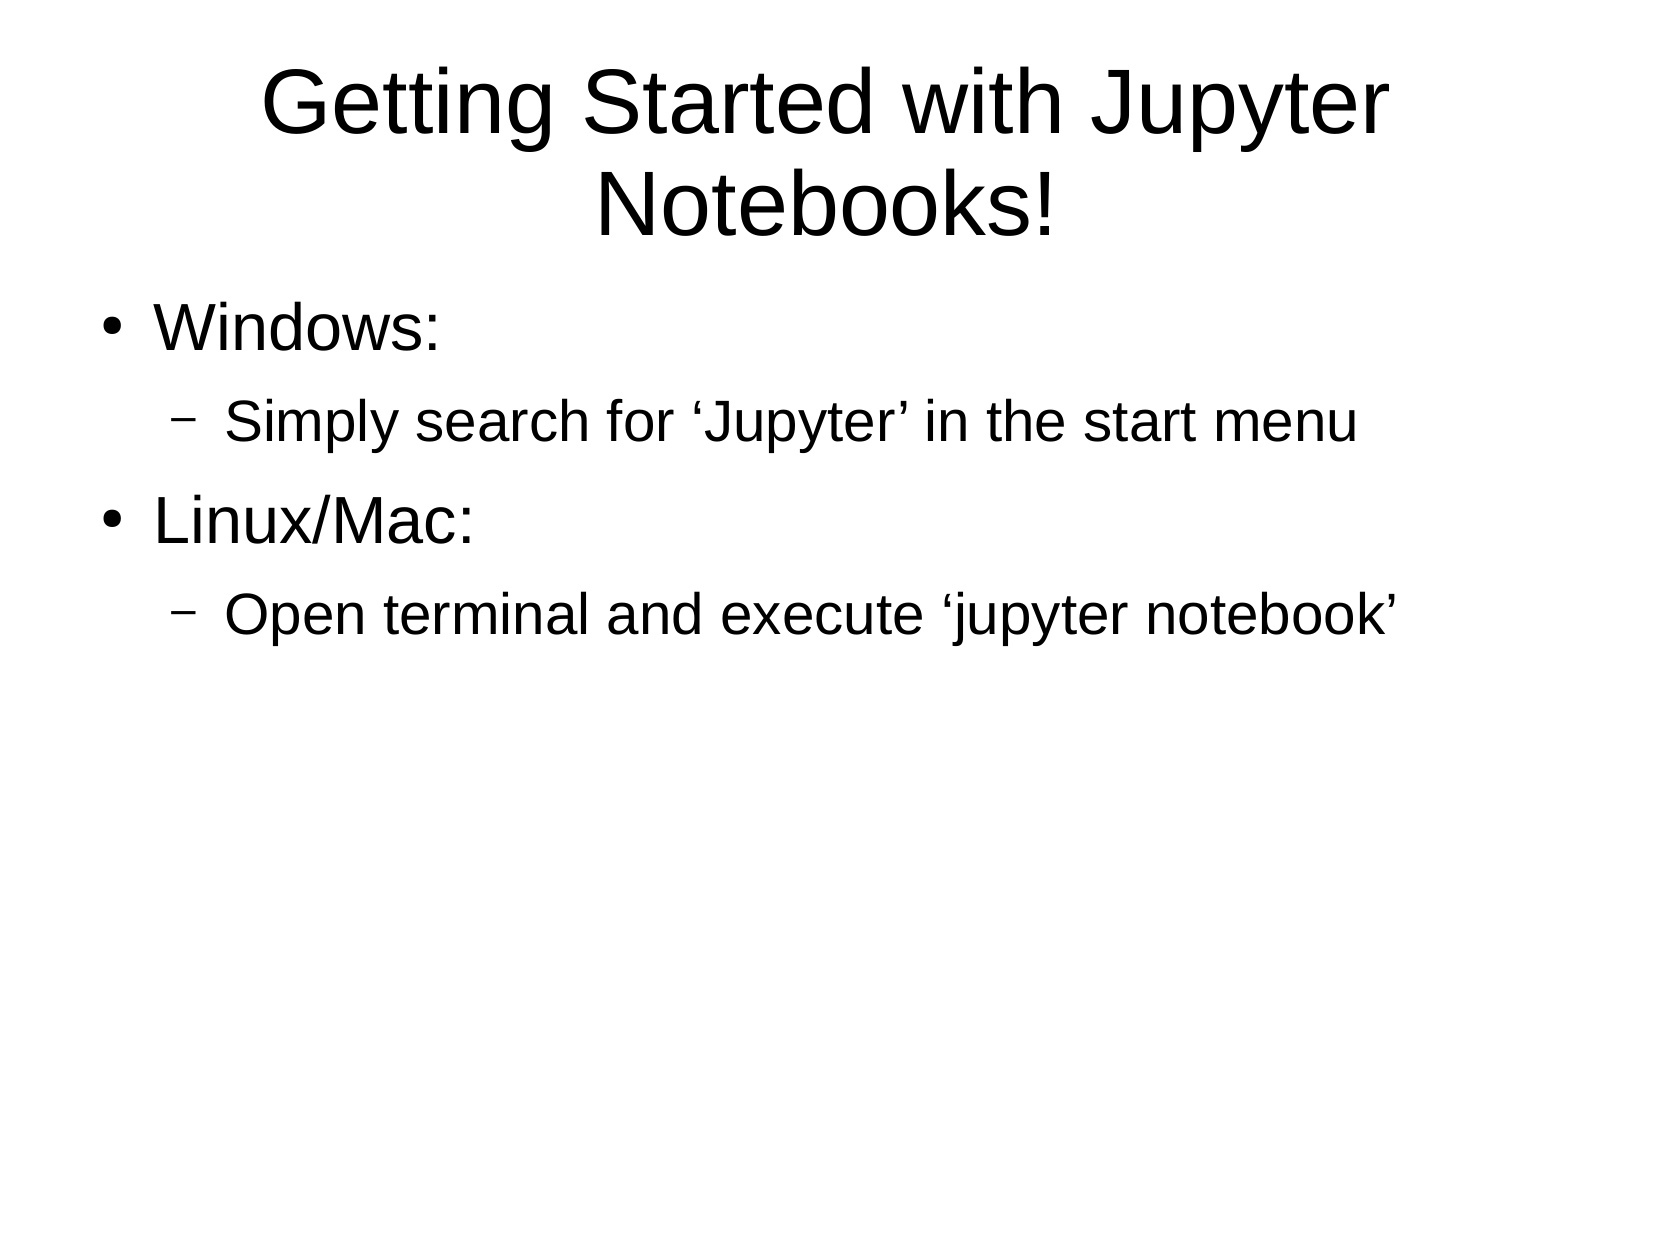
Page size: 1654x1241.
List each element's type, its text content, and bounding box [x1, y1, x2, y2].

title Getting Started with Jupyter Notebooks! [82, 49, 1571, 257]
list Windows: Simply search for ‘Jupyter’ in the start menu Linux/Mac: Open terminal and execute ‘jupyter notebook’ [82, 290, 1571, 1010]
